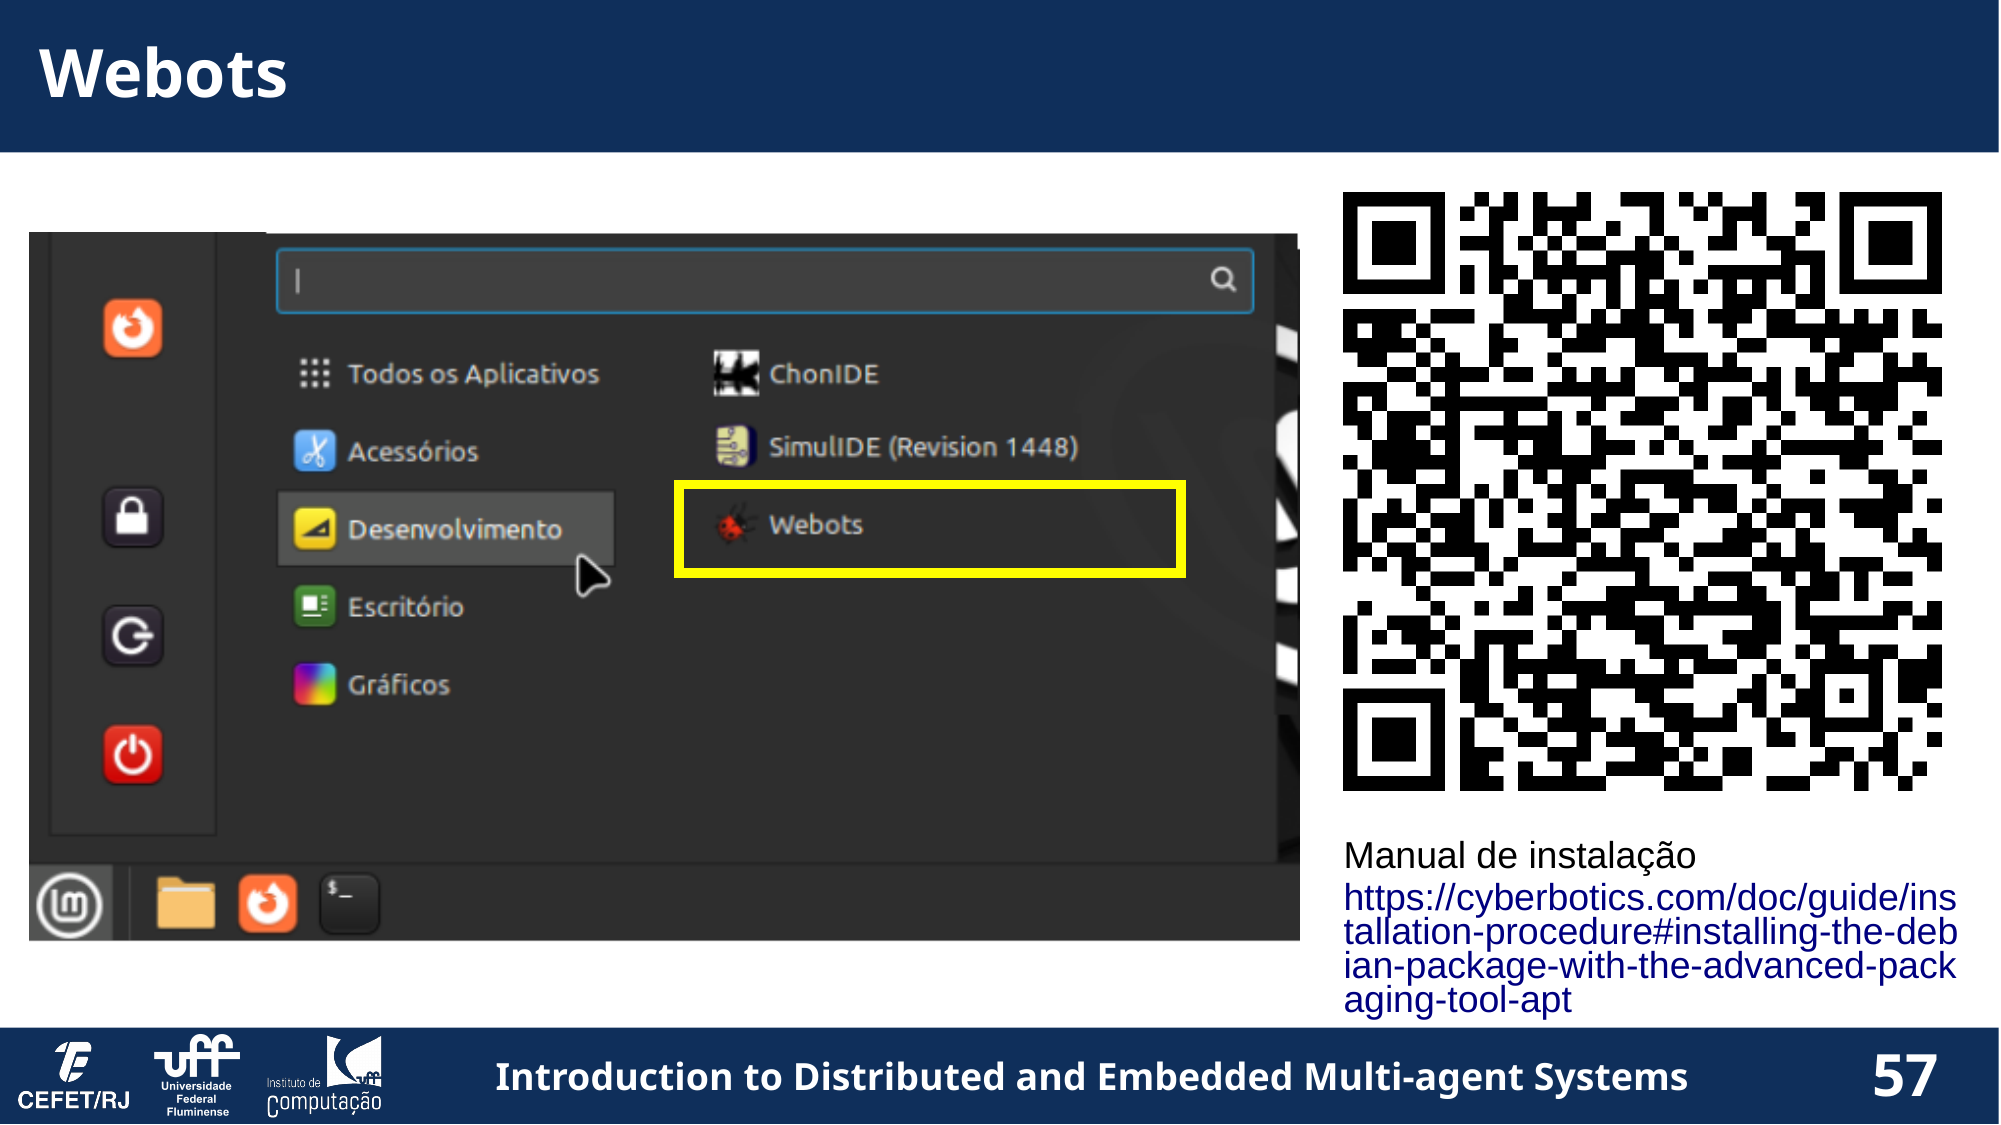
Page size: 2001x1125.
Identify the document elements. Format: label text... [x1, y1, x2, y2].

picture [1328, 177, 1956, 805]
picture [29, 232, 1300, 949]
text_box Webots [25, 23, 1998, 116]
picture [18, 1021, 129, 1125]
text_box Manual de instalação https://cyberbotics.com/doc/guide/installation-procedure#installing-the-debian-package-with-the-advanced-packaging-tool-apt [1328, 826, 1979, 1004]
picture [265, 1033, 383, 1118]
picture [153, 1033, 241, 1121]
